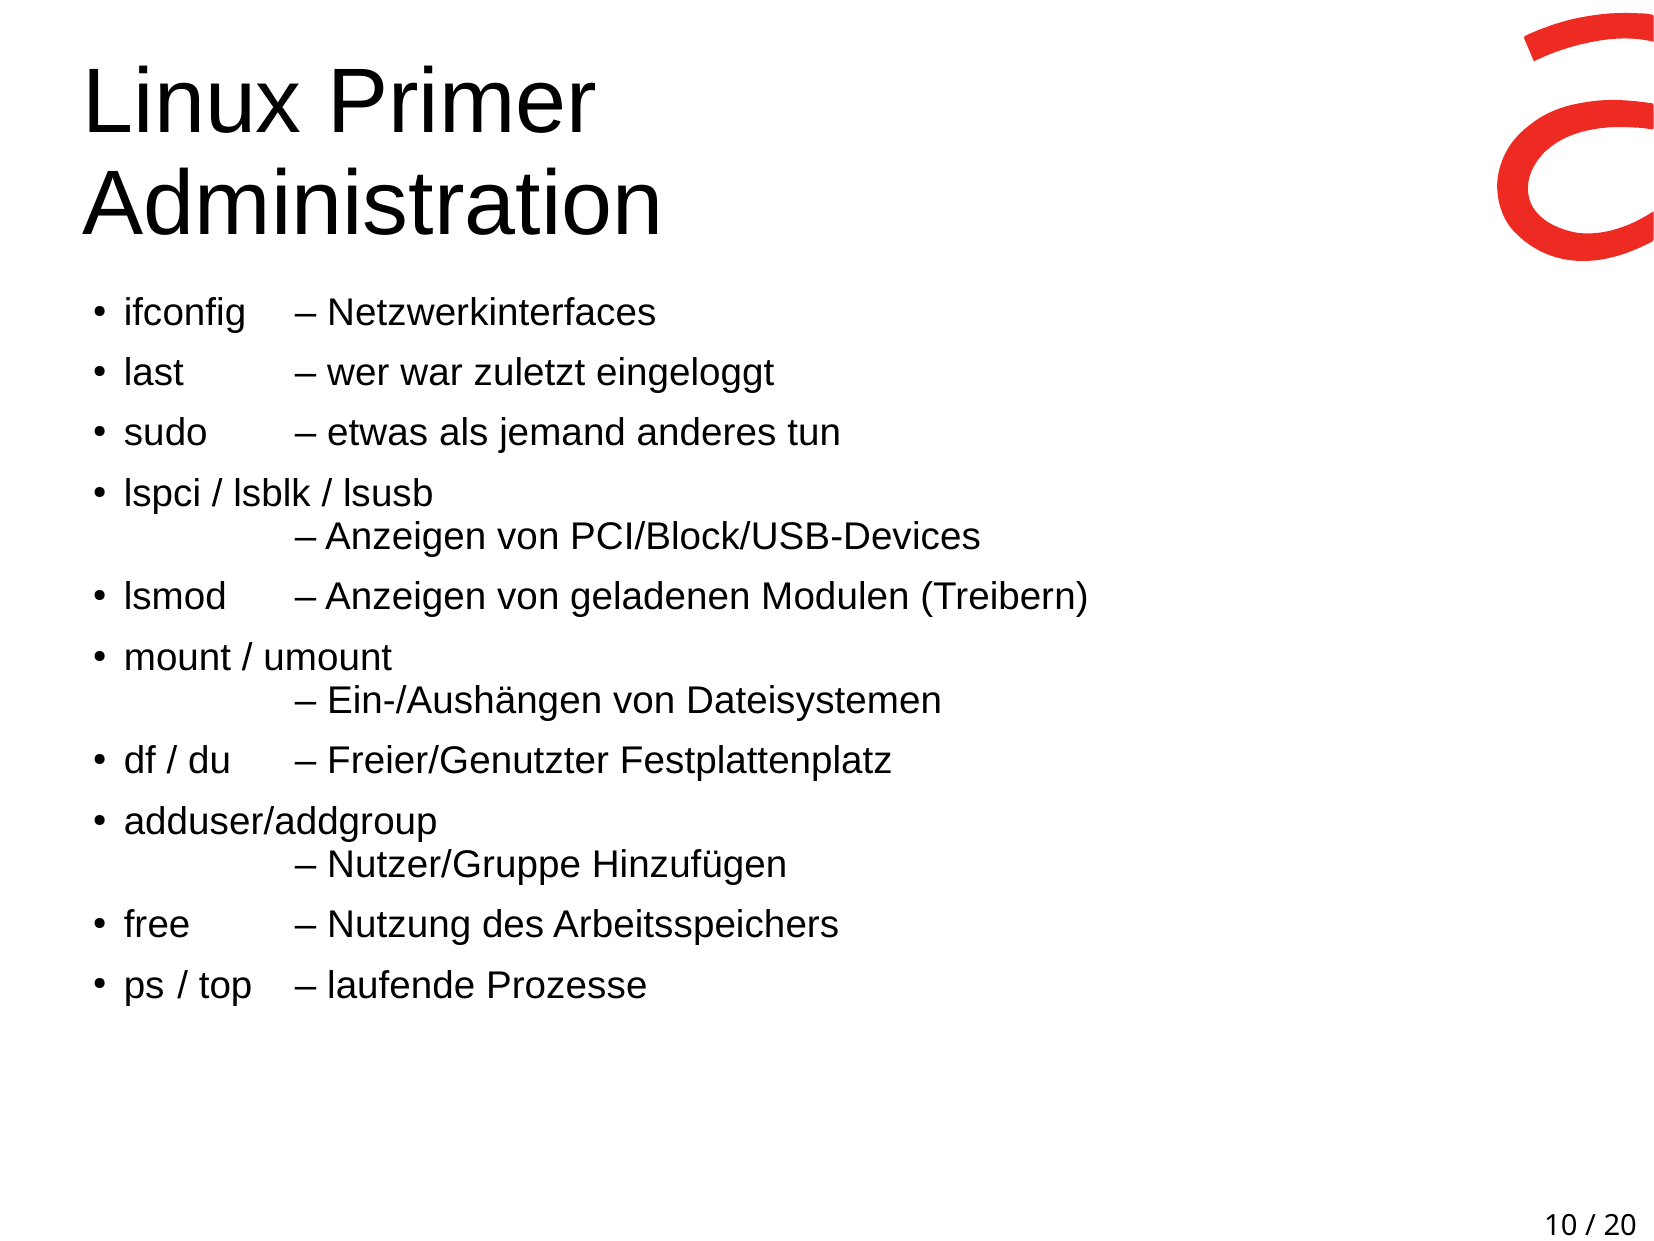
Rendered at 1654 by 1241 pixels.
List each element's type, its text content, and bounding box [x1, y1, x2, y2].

title Linux Primer Administration [82, 49, 1571, 257]
list ifconfig – Netzwerkinterfaces last – wer war zuletzt eingeloggt sudo – etwas als jemand anderes tun lspci / lsblk / lsusb – Anzeigen von PCI/Block/USB-Devices lsmod – Anzeigen von geladenen Modulen (Treibern) mount / umount – Ein-/Aushängen von Dateisystemen df / du – Freier/Genutzter Festplattenplatz adduser/addgroup – Nutzer/Gruppe Hinzufügen free – Nutzung des Arbeitsspeichers ps / top – laufende Prozesse [82, 290, 1571, 1010]
